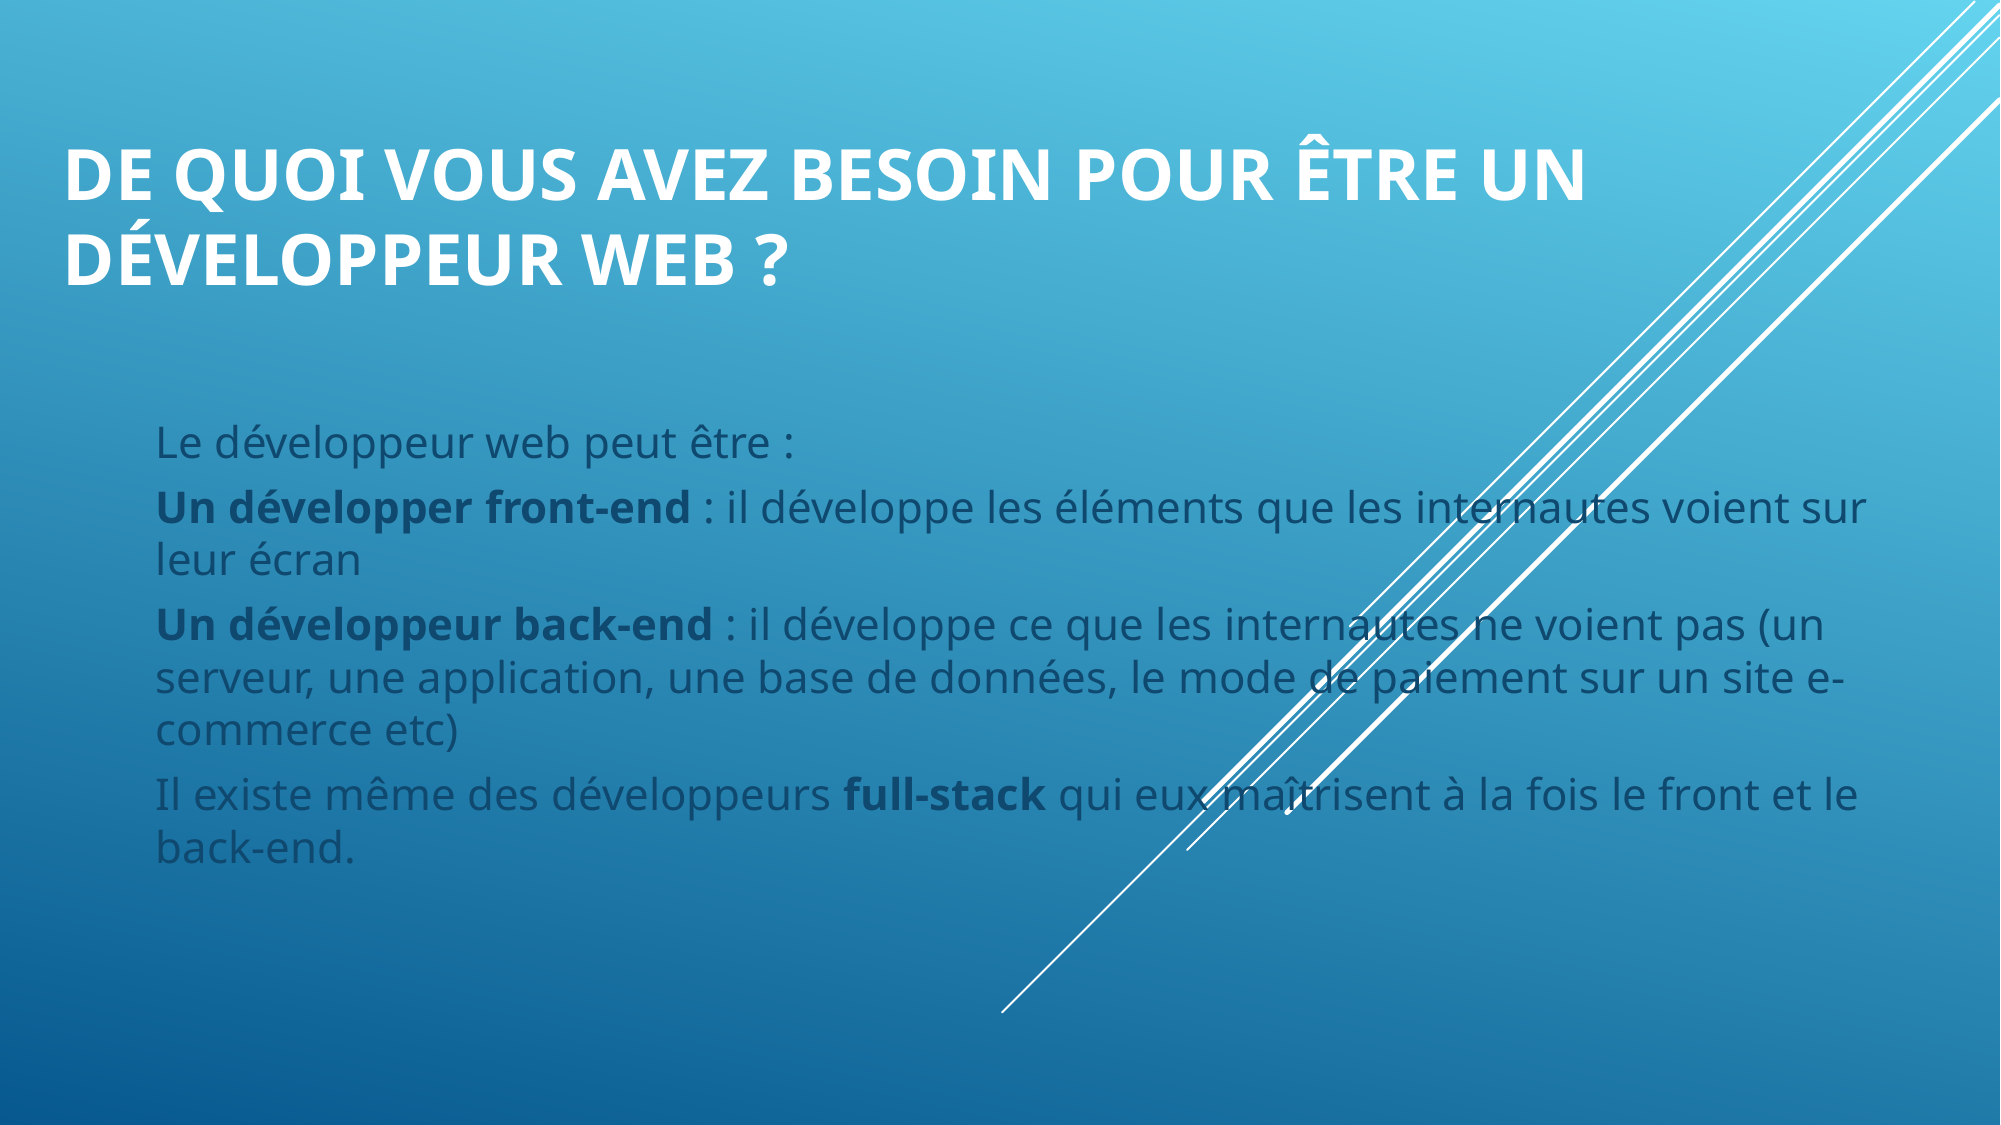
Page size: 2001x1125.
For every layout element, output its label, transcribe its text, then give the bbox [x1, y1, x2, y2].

title De quoi vous avez besoin pour être un développeur web ? [47, 122, 1703, 308]
subtitle Le développeur web peut être : Un développer front-end : il développe les éléments que les internautes voient sur leur écran Un développeur back-end : il développe ce que les internautes ne voient pas (un serveur, une application, une base de données, le mode de paiement sur un site e-commerce etc) Il existe même des développeurs full-stack qui eux maîtrisent à la fois le front et le back-end. [140, 406, 1917, 927]
